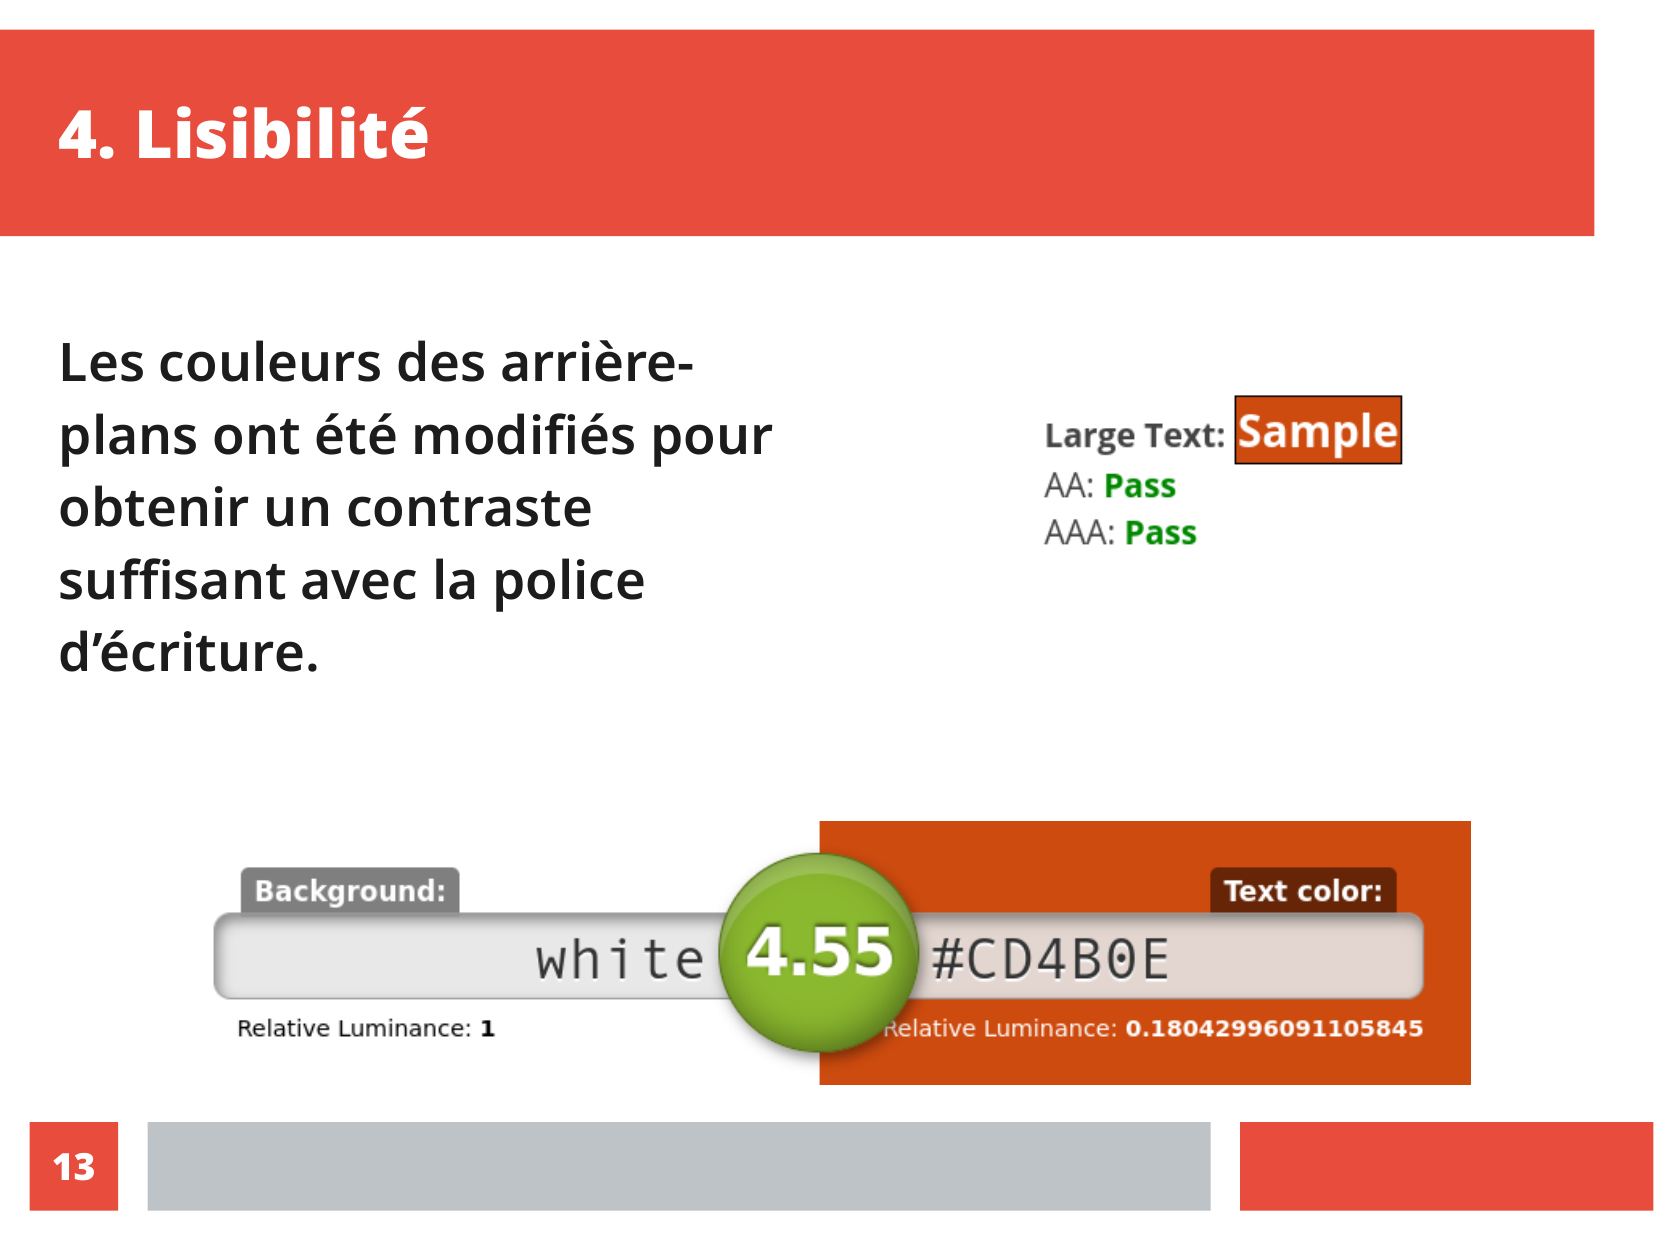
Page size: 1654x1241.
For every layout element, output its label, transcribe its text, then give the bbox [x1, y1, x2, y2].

picture [1025, 380, 1415, 565]
list Les couleurs des arrière-plans ont été modifiés pour obtenir un contraste suffisant avec la police d’écriture. [59, 324, 794, 691]
title 4. Lisibilité [59, 59, 1595, 207]
picture [193, 821, 1471, 1085]
